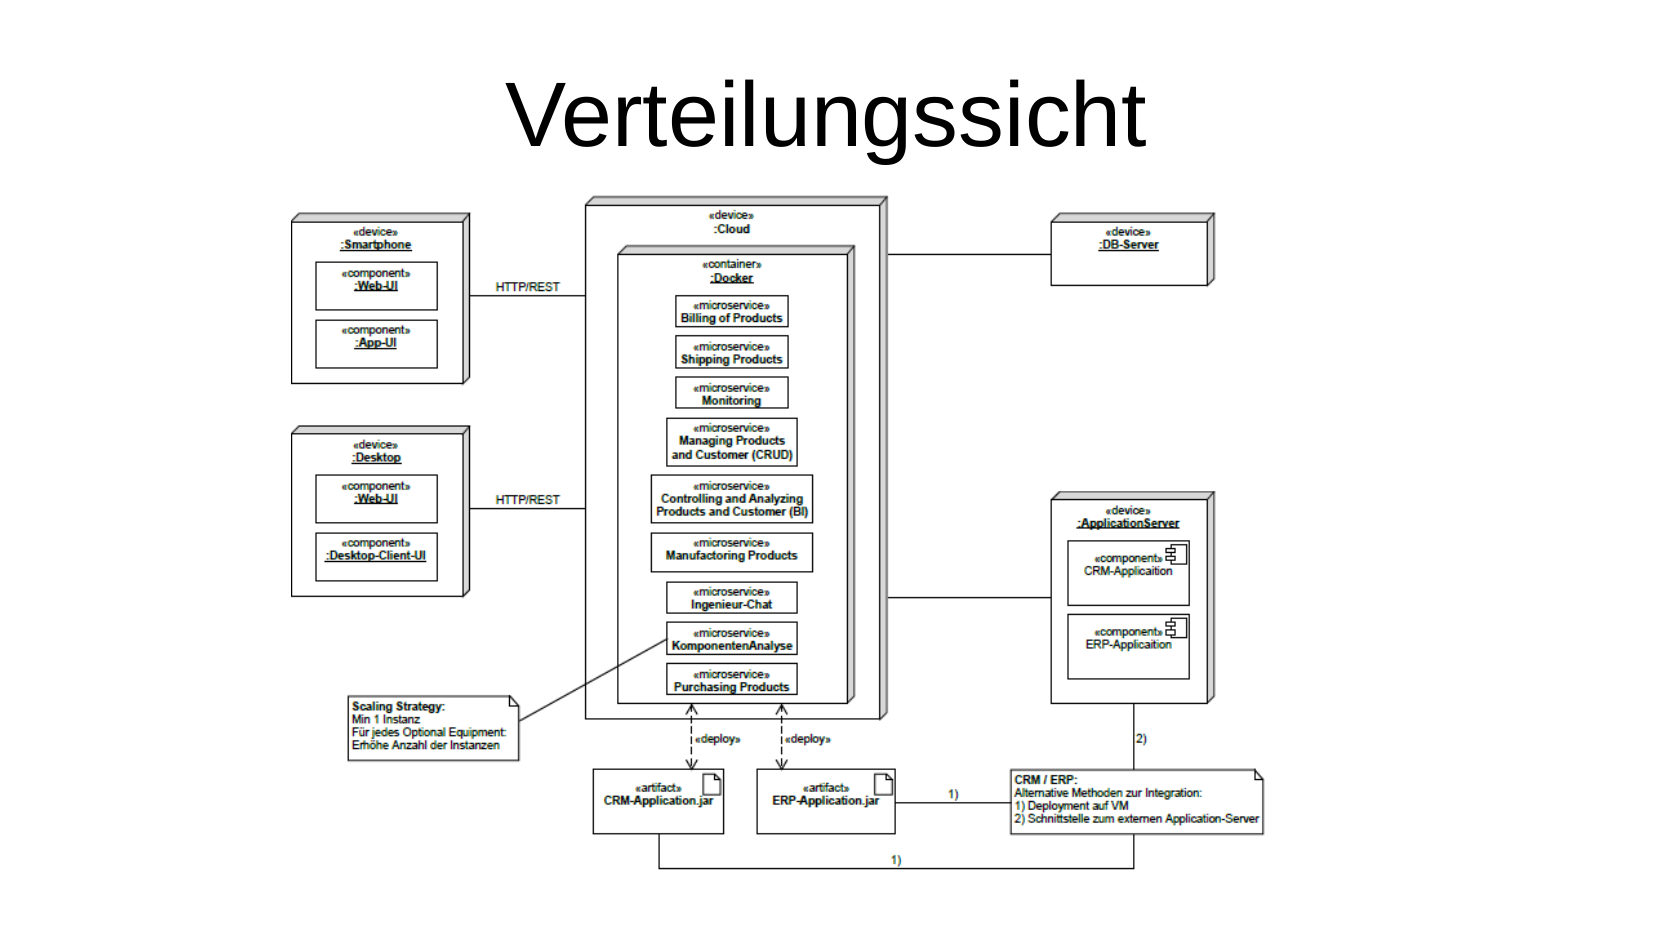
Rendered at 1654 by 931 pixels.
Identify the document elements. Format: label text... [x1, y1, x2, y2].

title Verteilungssicht [82, 37, 1571, 193]
picture [291, 192, 1270, 890]
